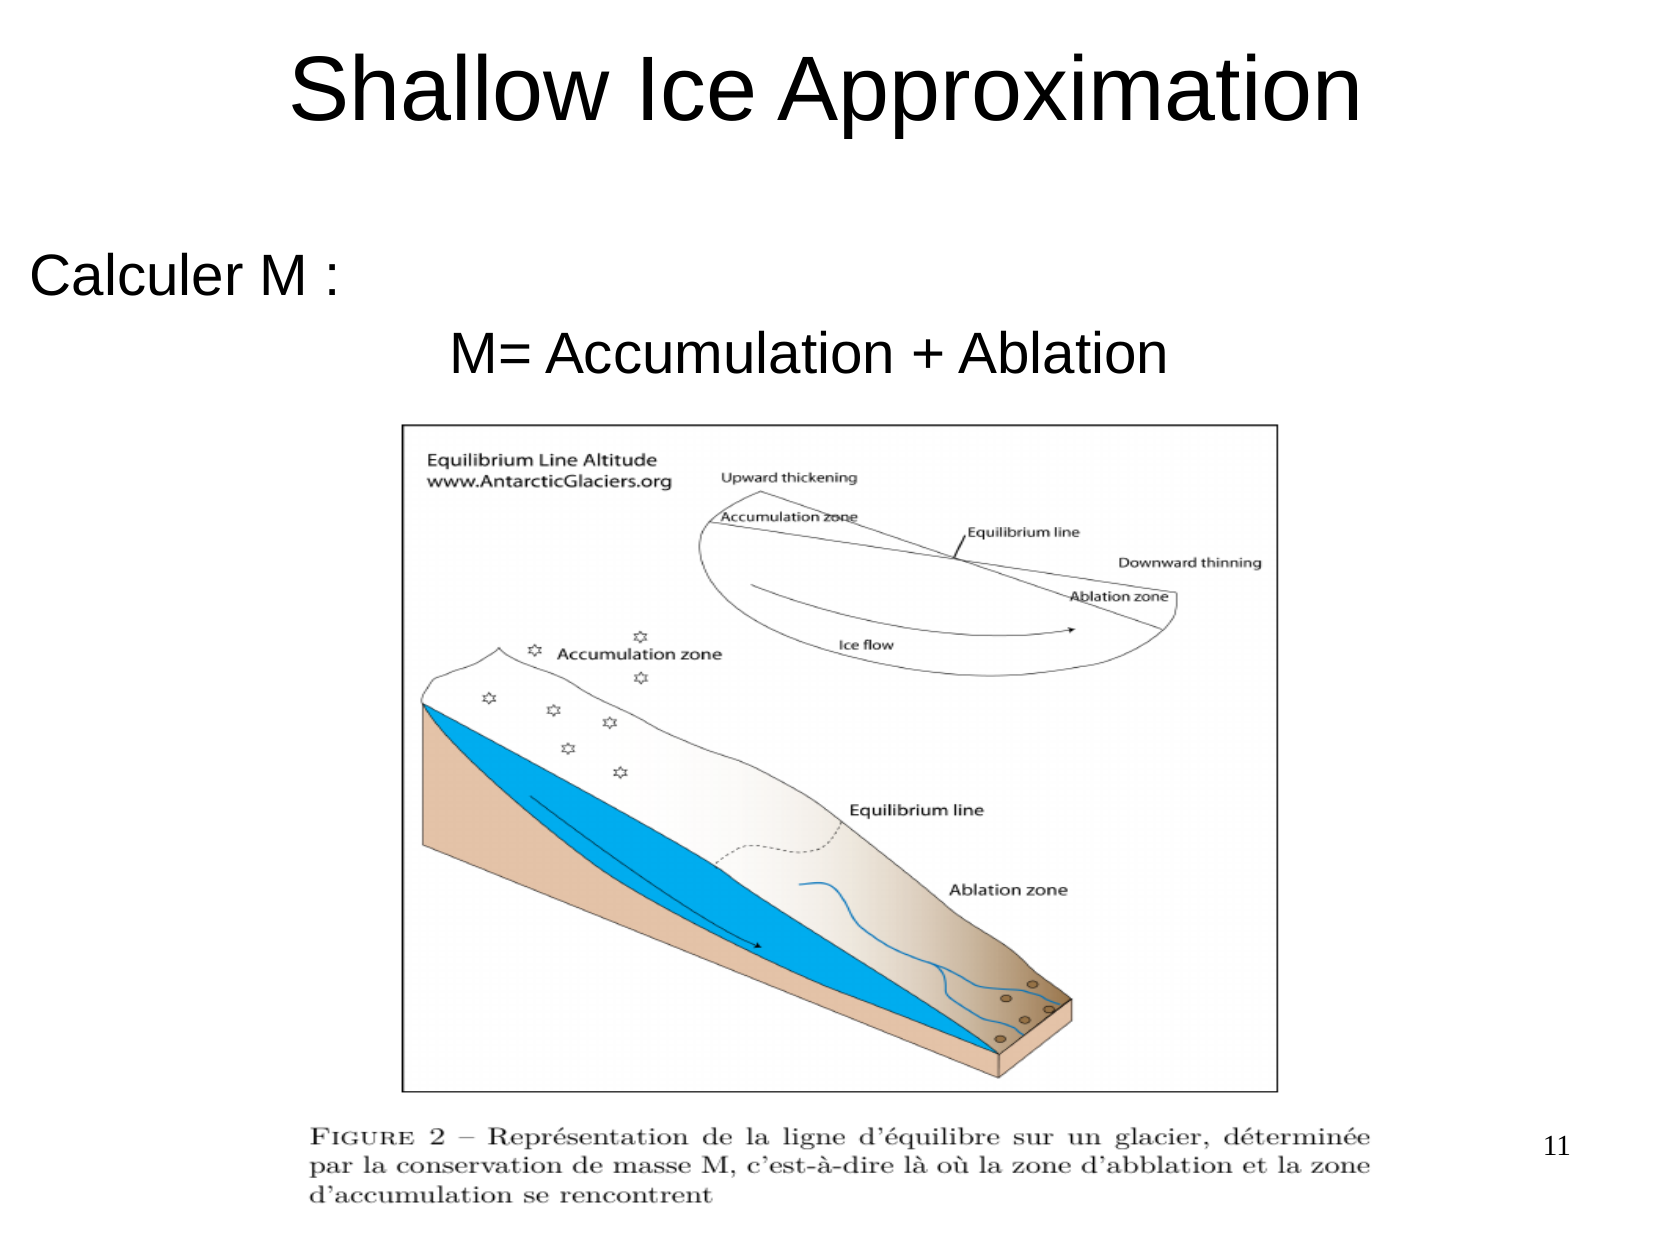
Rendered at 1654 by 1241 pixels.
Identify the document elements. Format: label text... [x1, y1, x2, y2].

title Shallow Ice Approximation [82, 0, 1571, 193]
text_box M= Accumulation + Ablation [225, 313, 1396, 394]
picture [270, 406, 1426, 1216]
text_box Calculer M : [15, 235, 376, 316]
